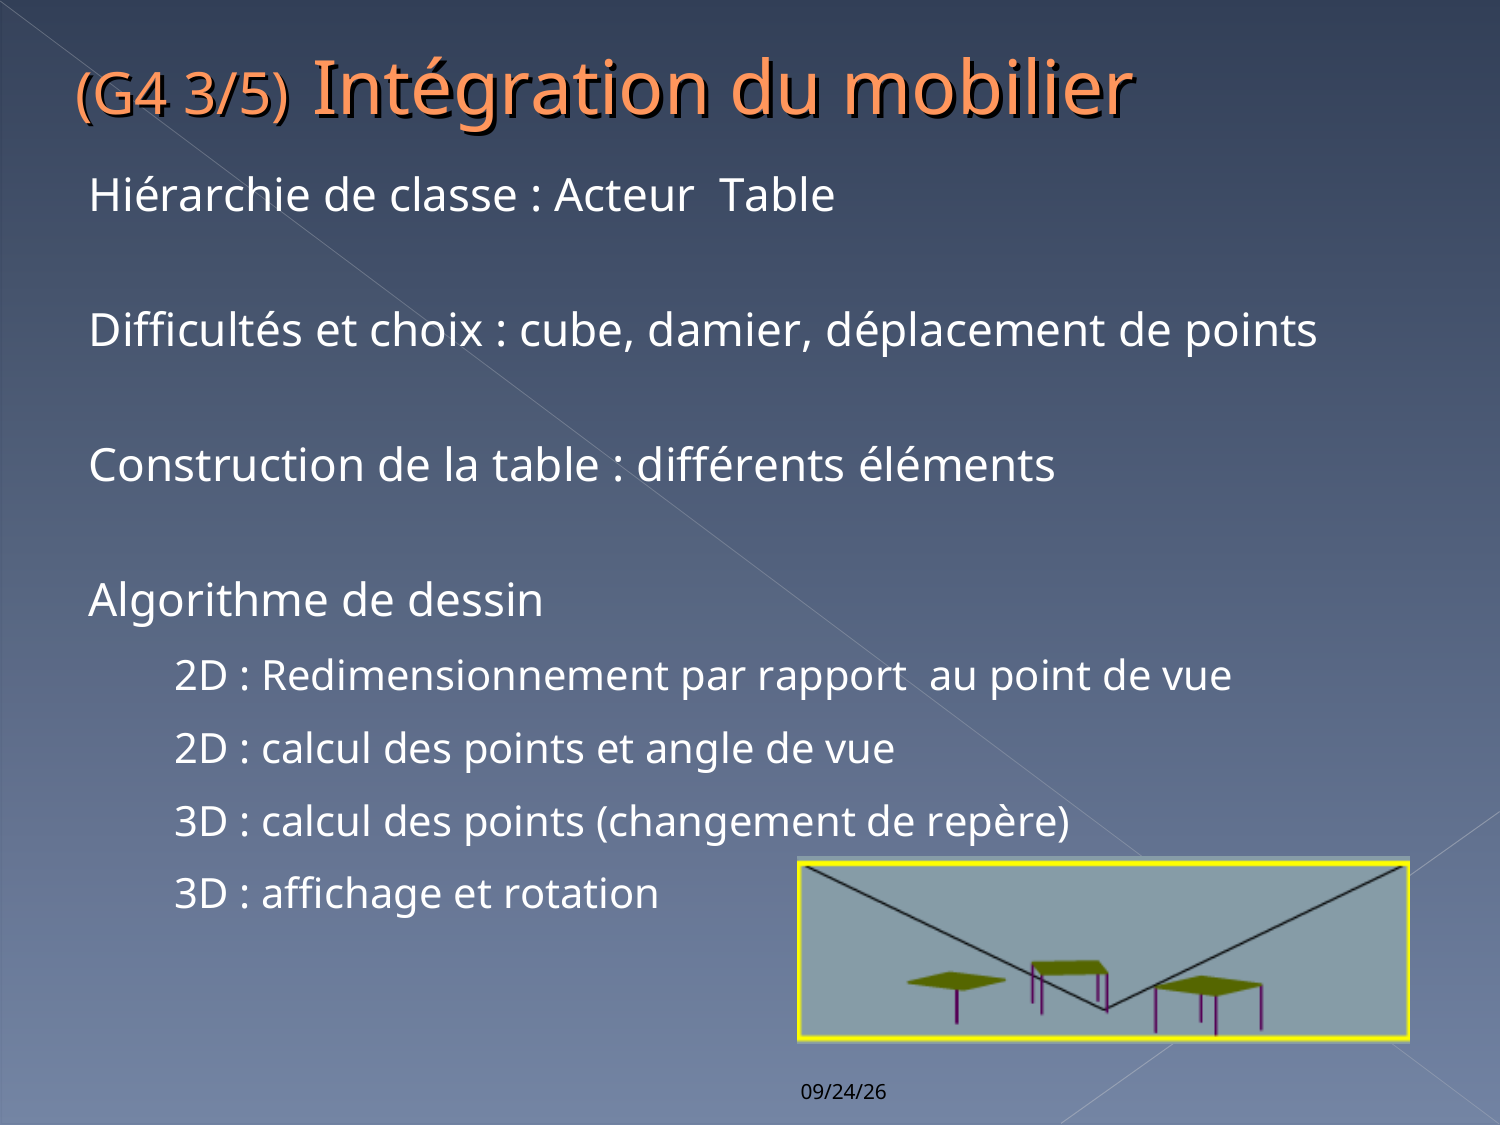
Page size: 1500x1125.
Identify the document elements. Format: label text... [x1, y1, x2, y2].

subtitle Hiérarchie de classe : Acteur Table Difficultés et choix : cube, damier, déplacement de points Construction de la table : différents éléments Algorithme de dessin 2D : Redimensionnement par rapport au point de vue 2D : calcul des points et angle de vue 3D : calcul des points (changement de repère) 3D : affichage et rotation [88, 177, 1447, 907]
title (G4 3/5) Intégration du mobilier [75, 28, 1426, 134]
picture [797, 856, 1410, 1044]
